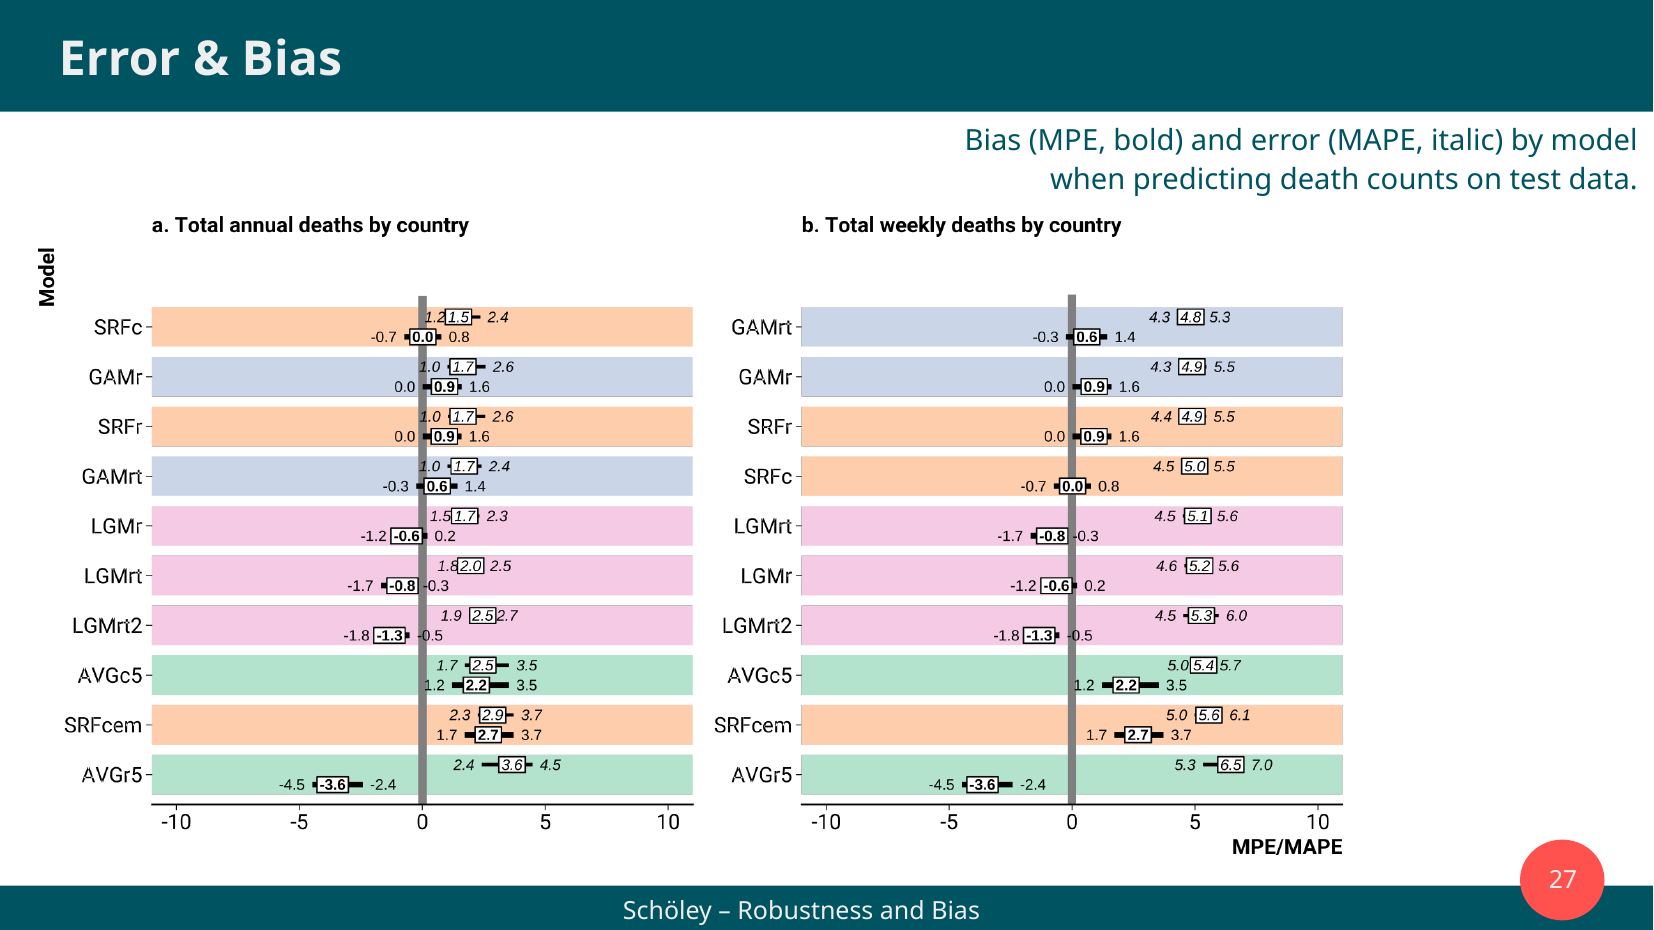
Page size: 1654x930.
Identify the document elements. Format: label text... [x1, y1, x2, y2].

text_box Bias (MPE, bold) and error (MAPE, italic) by model when predicting death counts on test data. [945, 111, 1653, 403]
title Error & Bias [58, 0, 1594, 117]
picture [38, 216, 1343, 856]
